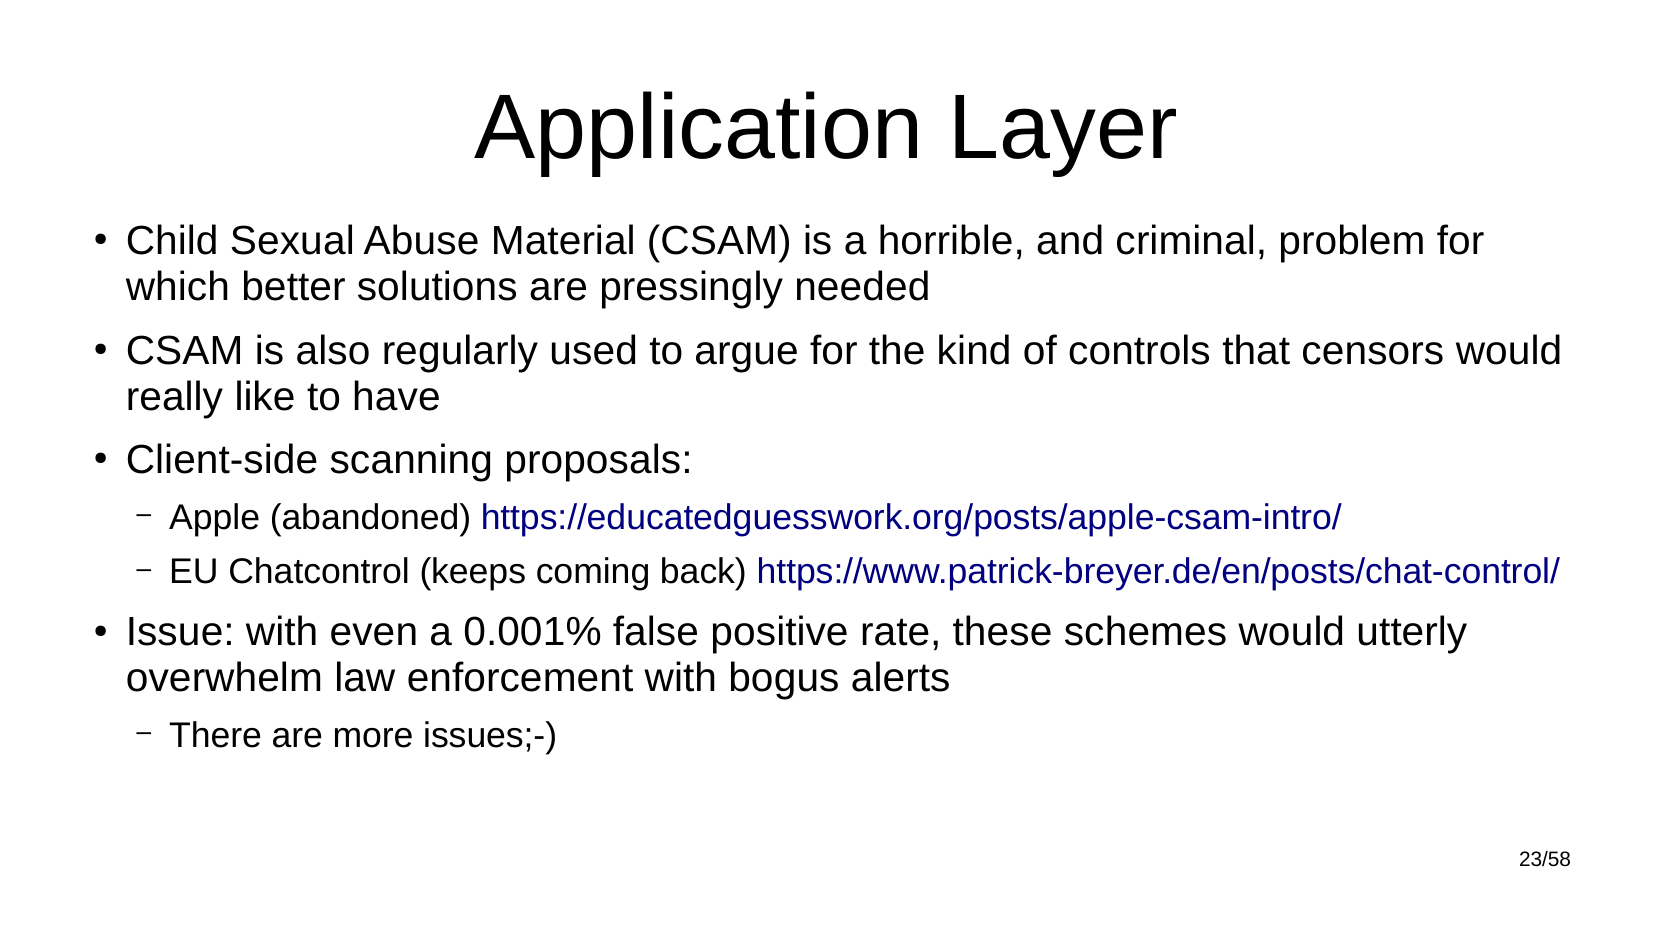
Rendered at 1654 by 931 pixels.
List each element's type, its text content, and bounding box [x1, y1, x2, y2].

title Application Layer [82, 48, 1571, 205]
list Child Sexual Abuse Material (CSAM) is a horrible, and criminal, problem for which better solutions are pressingly needed CSAM is also regularly used to argue for the kind of controls that censors would really like to have Client-side scanning proposals: Apple (abandoned) https://educatedguesswork.org/posts/apple-csam-intro/ EU Chatcontrol (keeps coming back) https://www.patrick-breyer.de/en/posts/chat-control/ Issue: with even a 0.001% false positive rate, these schemes would utterly overwhelm law enforcement with bogus alerts There are more issues;-) [82, 217, 1571, 758]
